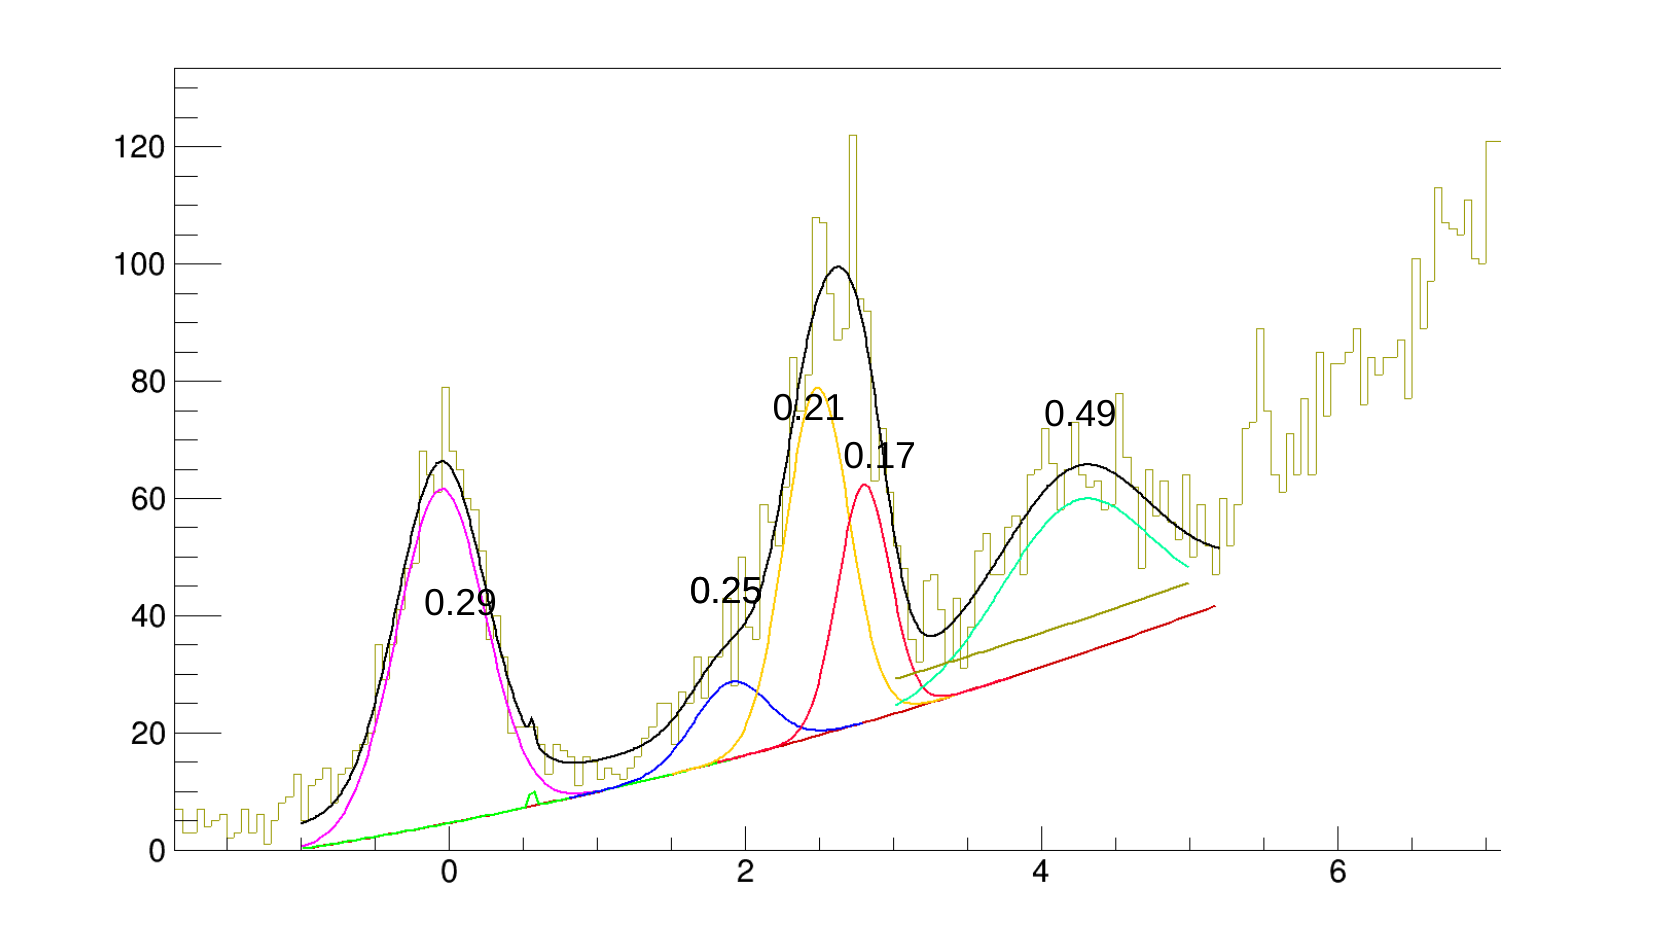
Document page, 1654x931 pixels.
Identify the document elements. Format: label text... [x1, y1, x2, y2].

text_box 0.49 [1029, 385, 1142, 527]
text_box 0.17 [828, 426, 942, 568]
picture [63, 37, 1501, 922]
text_box 0.25 [675, 562, 788, 704]
text_box 0.29 [409, 574, 522, 716]
text_box 0.21 [757, 379, 871, 521]
